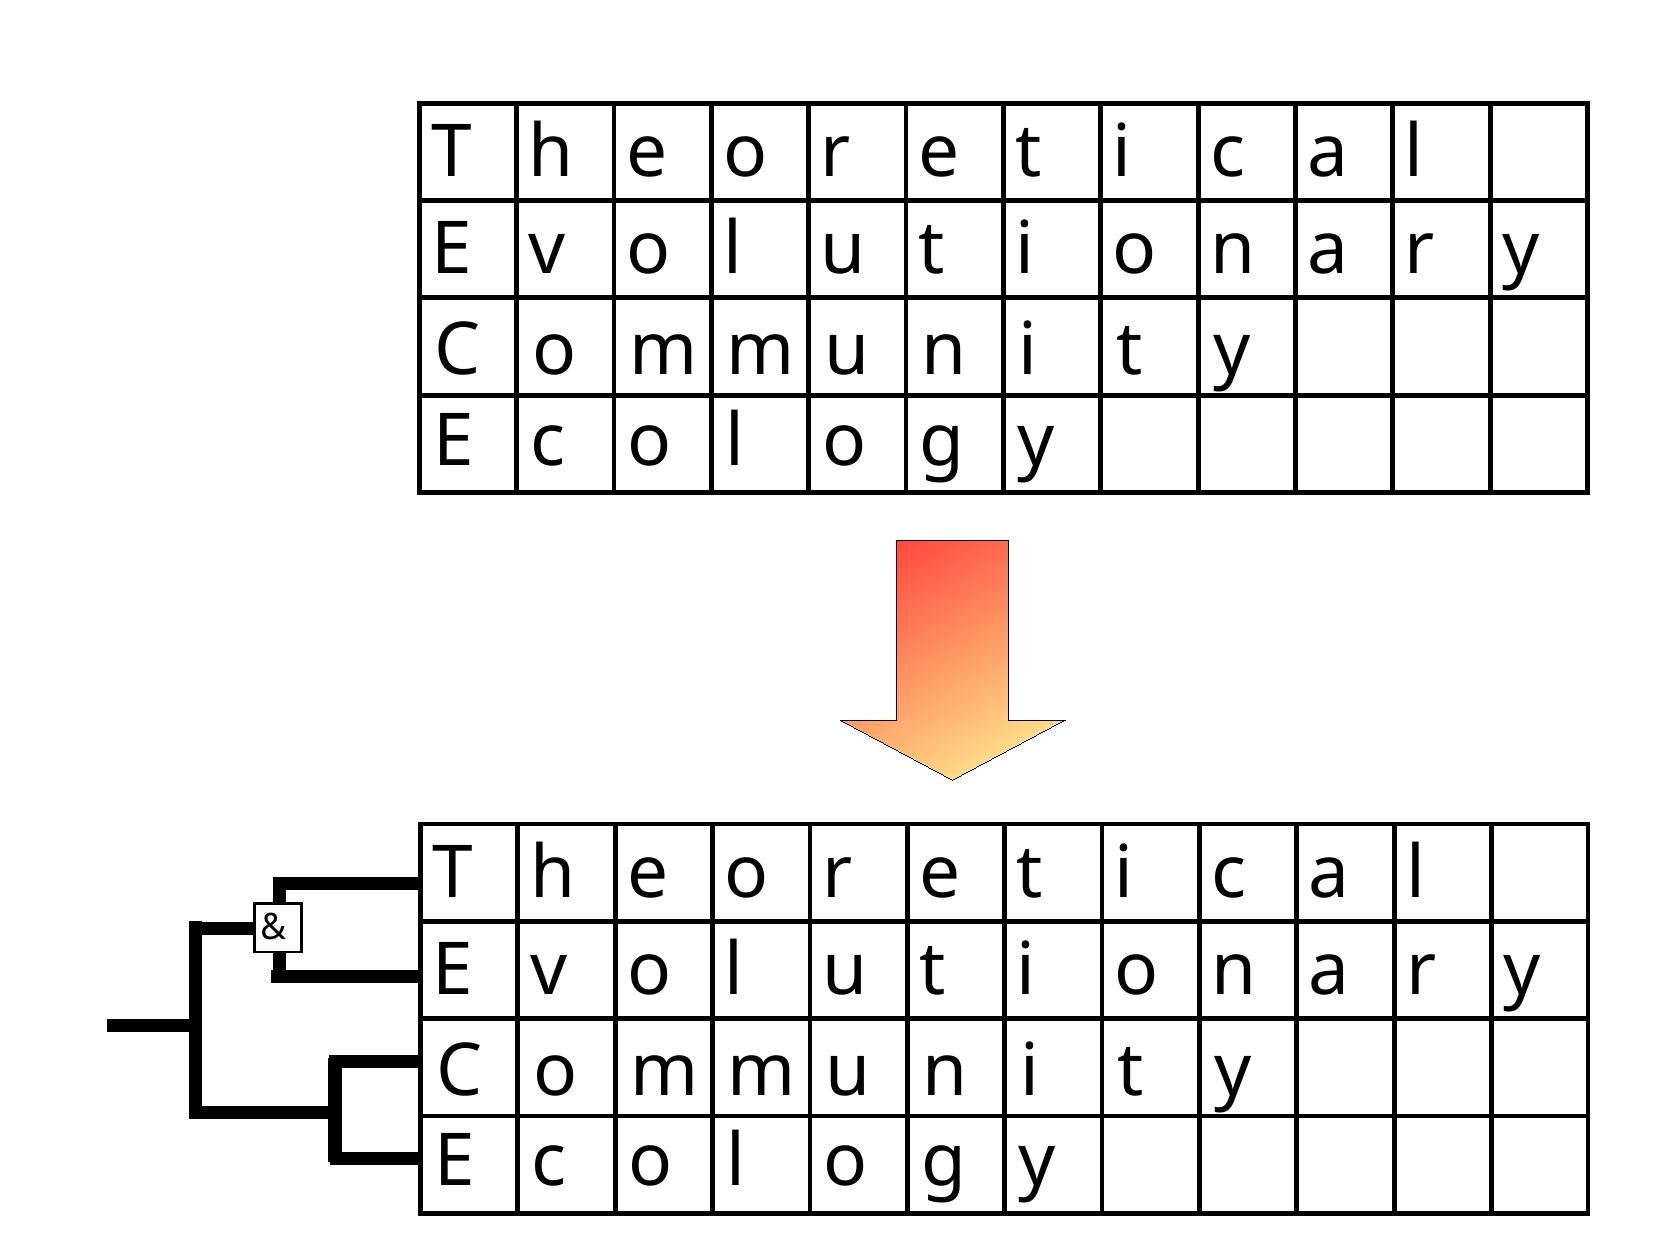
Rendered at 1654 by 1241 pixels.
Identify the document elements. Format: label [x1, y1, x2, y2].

picture [416, 100, 1591, 496]
picture [106, 820, 1591, 1216]
text_box [840, 540, 1066, 781]
